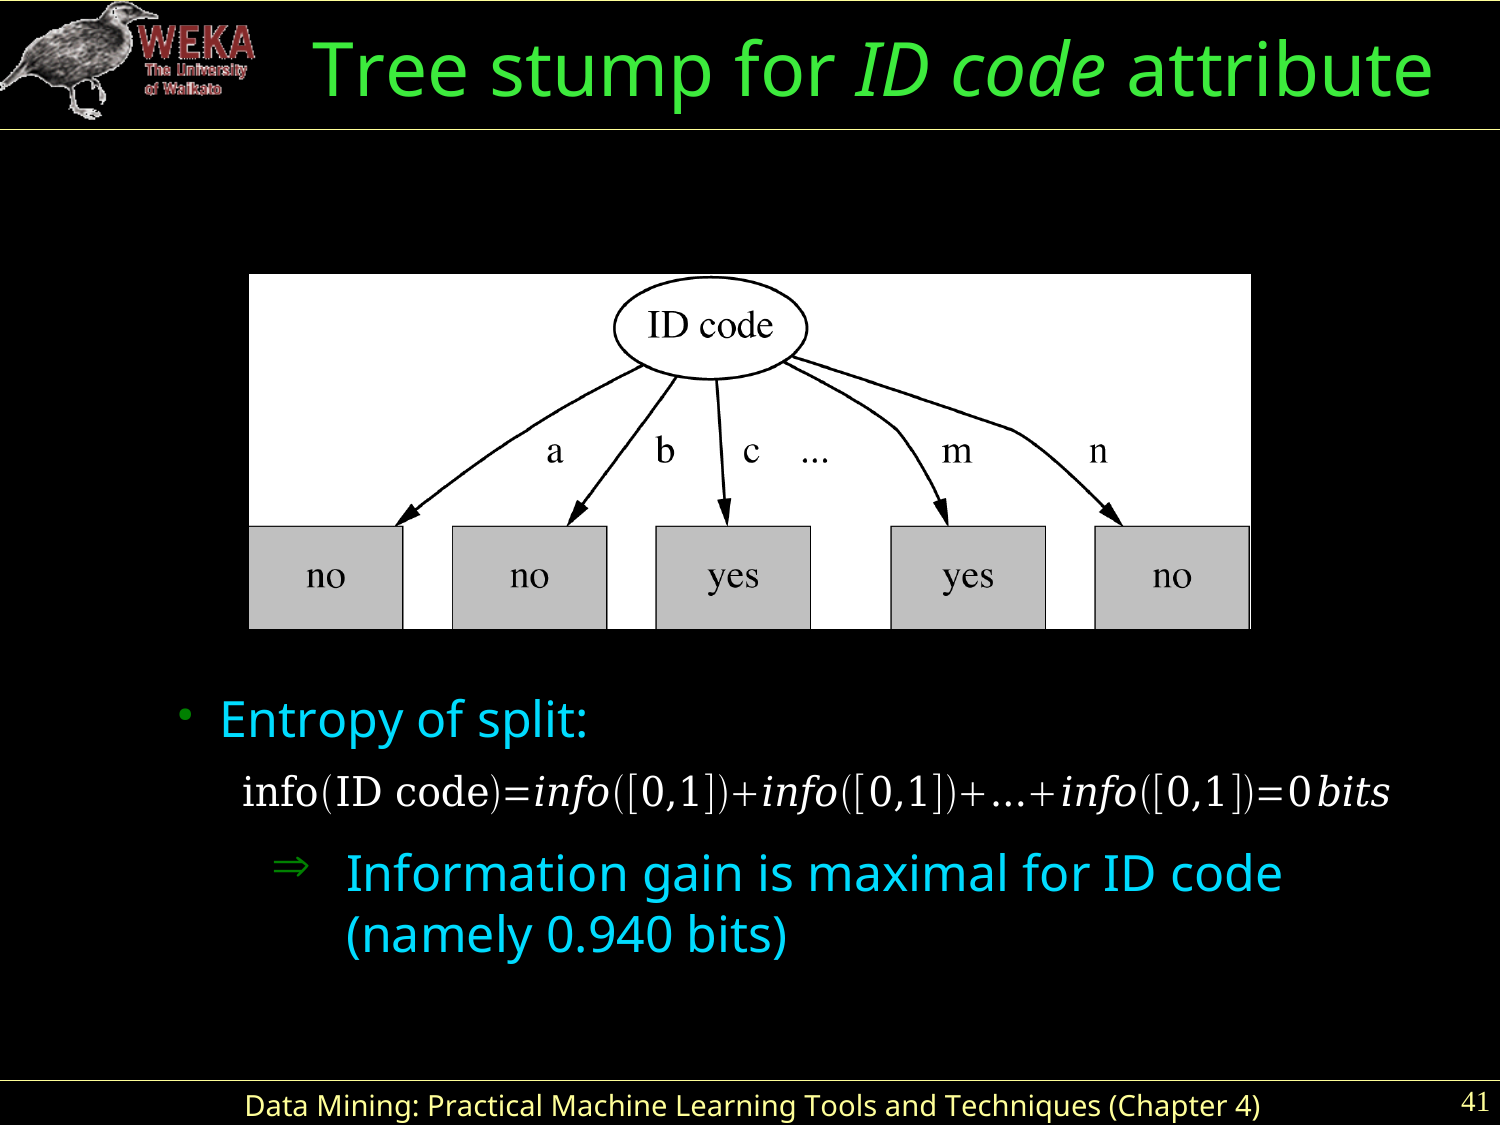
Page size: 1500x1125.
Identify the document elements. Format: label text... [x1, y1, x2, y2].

title Tree stump for ID code attribute [297, 0, 1500, 148]
text_box Entropy of split: Information gain is maximal for ID code (namely 0.940 bits) [162, 680, 1400, 1013]
picture [249, 274, 1251, 629]
picture [0, 1, 266, 129]
chart [236, 767, 1396, 817]
